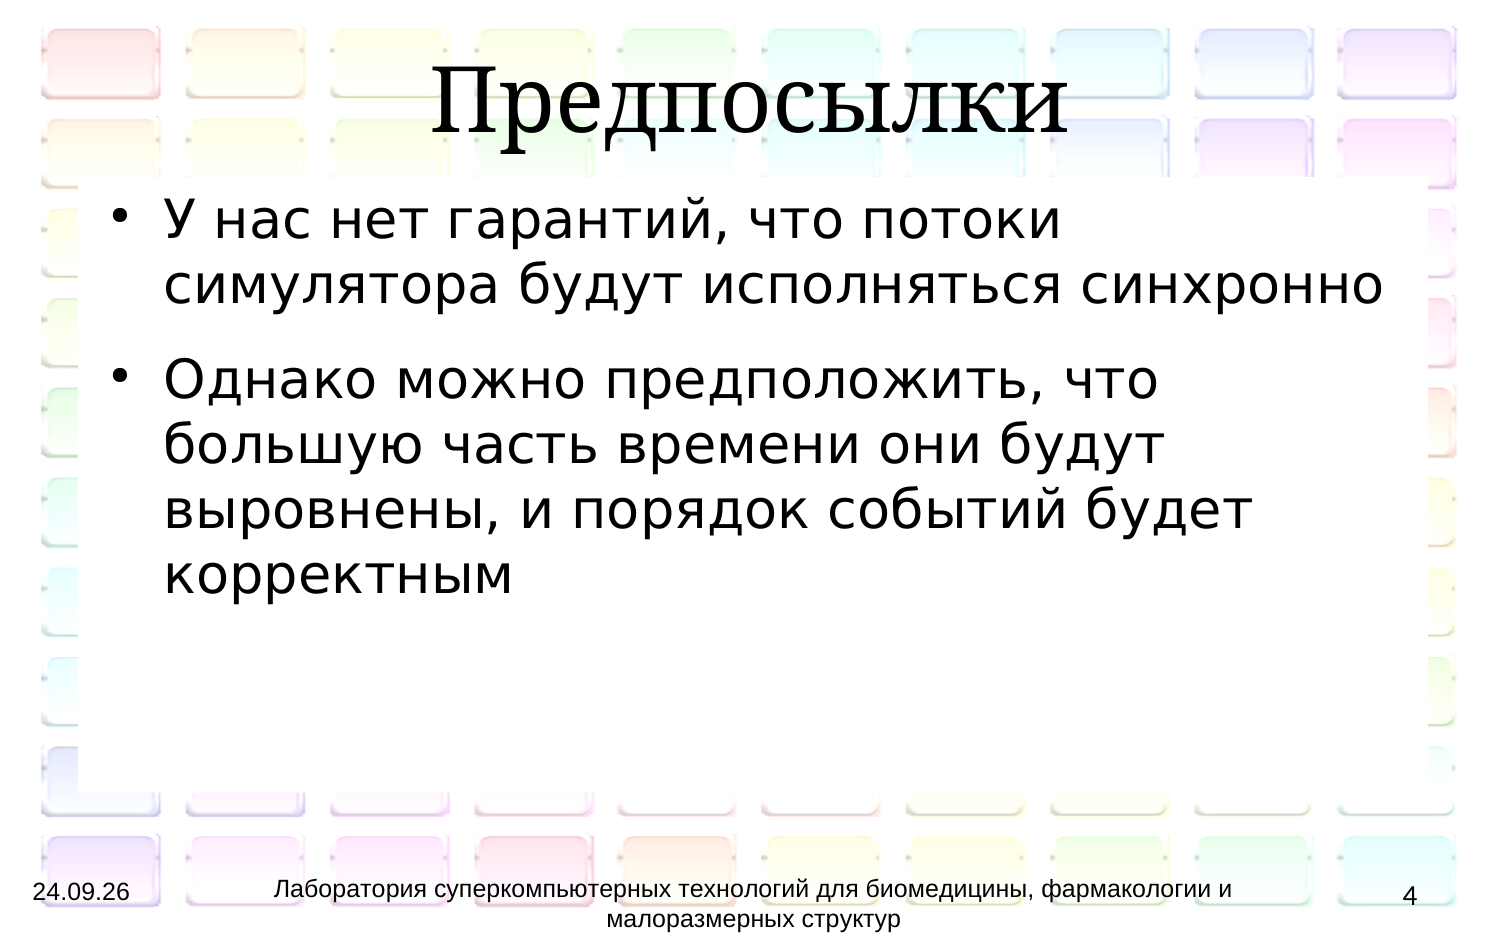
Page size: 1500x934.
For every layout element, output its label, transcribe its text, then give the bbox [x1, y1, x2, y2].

picture [0, 0, 1500, 934]
title Предпосылки [75, 32, 1426, 158]
text_box Лаборатория суперкомпьютерных технологий для биомедицины, фармакологии и малоразмерных структур [171, 864, 1338, 915]
list У нас нет гарантий, что потоки симулятора будут исполняться синхронно Однако можно предположить, что большую часть времени они будут выровнены, и порядок событий будет корректным [77, 177, 1428, 793]
text_box <номер> [1387, 868, 1473, 918]
text_box 14.04.14 [17, 868, 184, 918]
